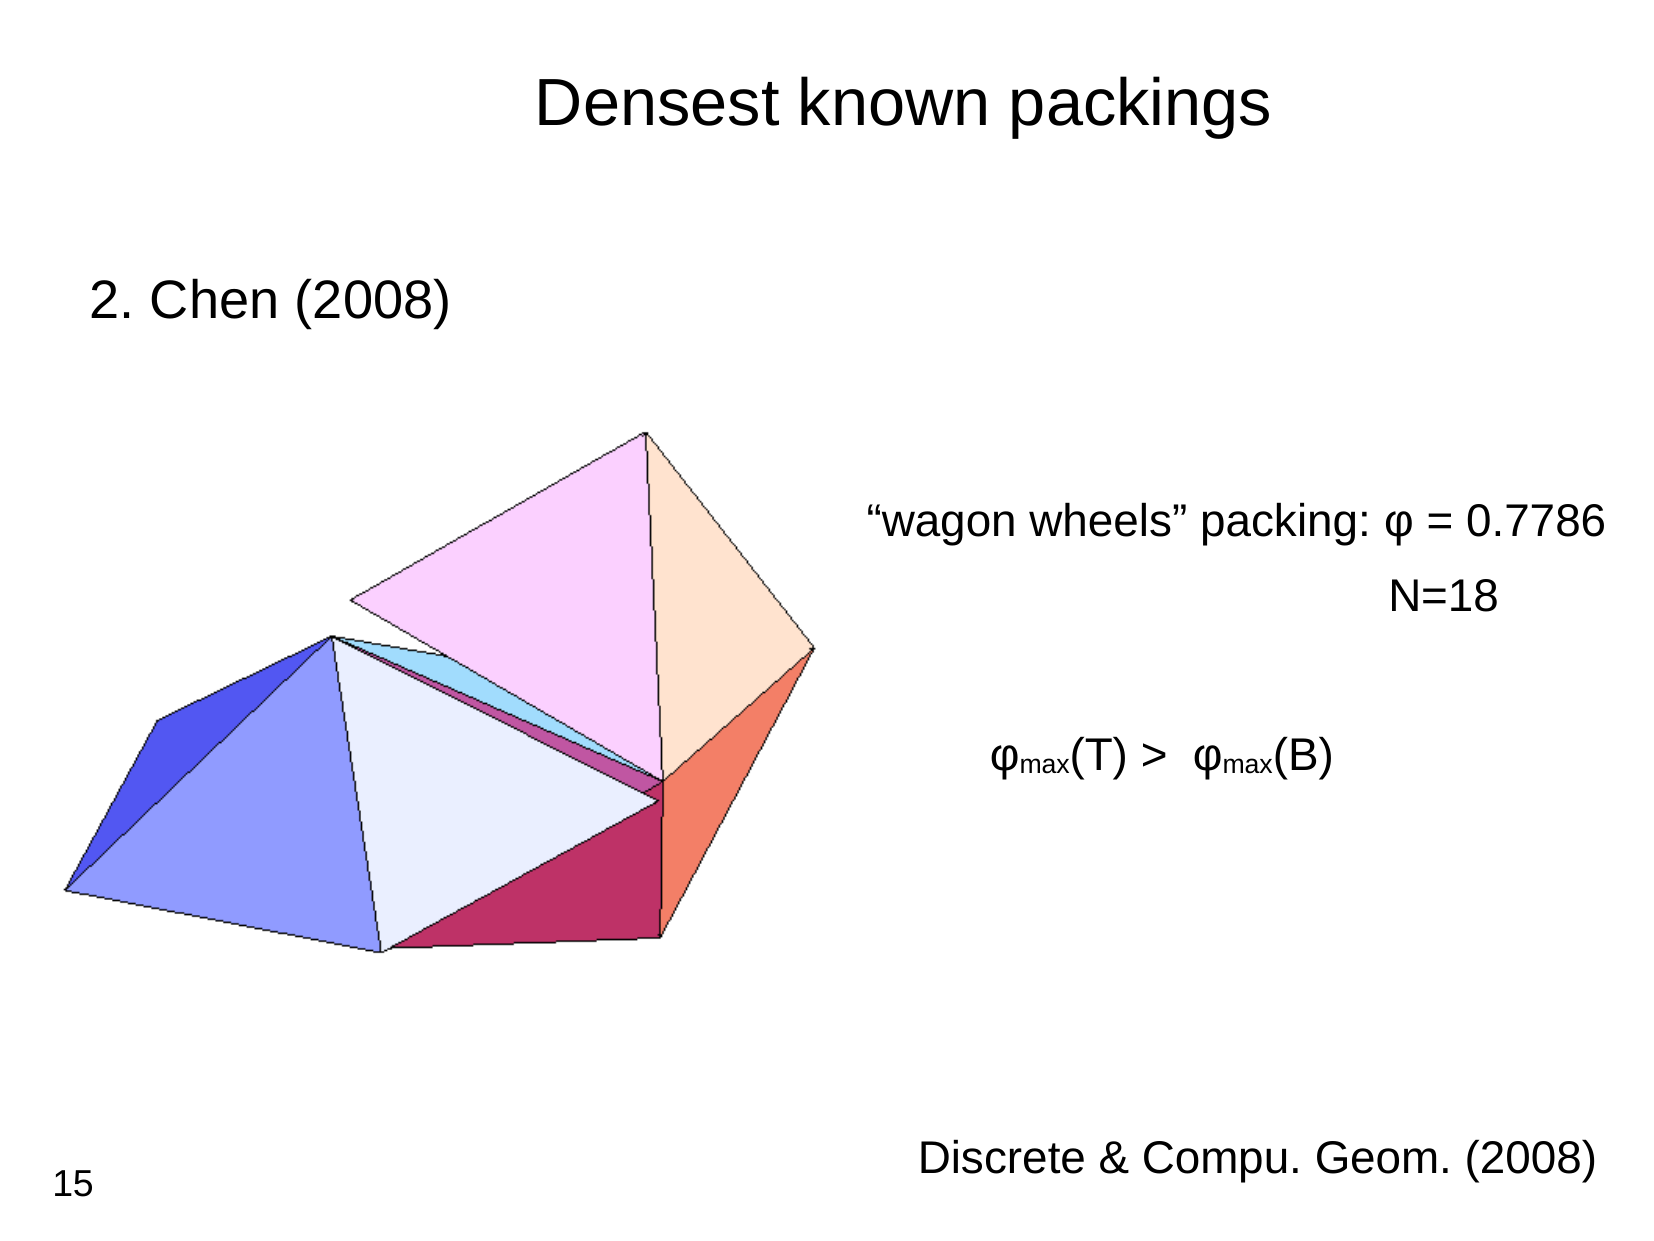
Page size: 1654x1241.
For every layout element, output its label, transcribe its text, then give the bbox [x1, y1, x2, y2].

text_box 15 [37, 1155, 109, 1213]
text_box φmax(T) > φmax(B) [975, 721, 1426, 803]
picture [0, 349, 840, 1013]
text_box Discrete & Compu. Geom. (2008) [903, 1125, 1613, 1192]
text_box 2. Chen (2008) [75, 262, 467, 338]
text_box “wagon wheels” packing: φ = 0.7786 [851, 487, 1622, 554]
text_box N=18 [1373, 562, 1524, 638]
text_box Densest known packings [520, 57, 1291, 147]
